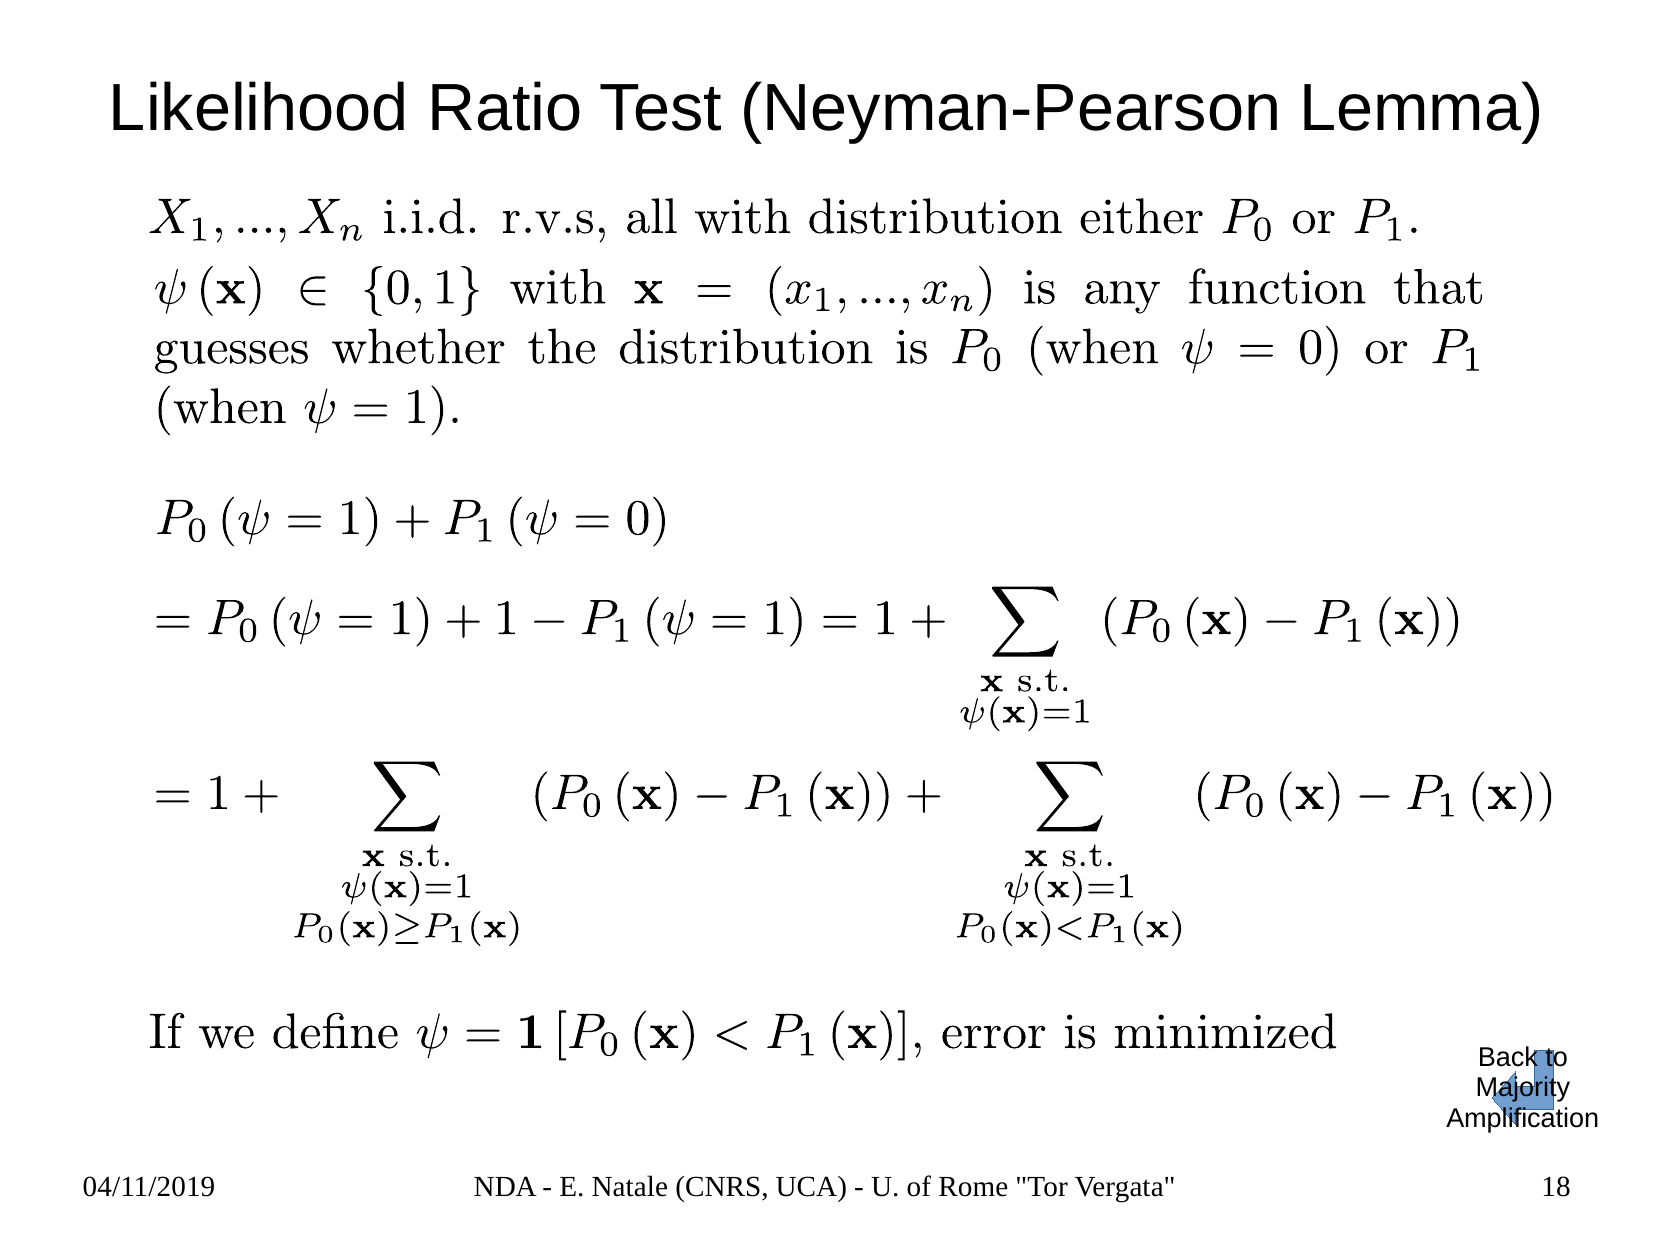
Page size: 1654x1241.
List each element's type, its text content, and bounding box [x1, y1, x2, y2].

text_box [149, 198, 1417, 243]
text_box [155, 586, 1459, 732]
text_box [149, 1010, 1337, 1061]
text_box Back to Majority Amplification [1492, 1050, 1554, 1124]
text_box [155, 265, 1482, 436]
title Likelihood Ratio Test (Neyman-Pearson Lemma) [82, 49, 1571, 165]
text_box [155, 761, 1552, 947]
text_box [157, 496, 665, 547]
